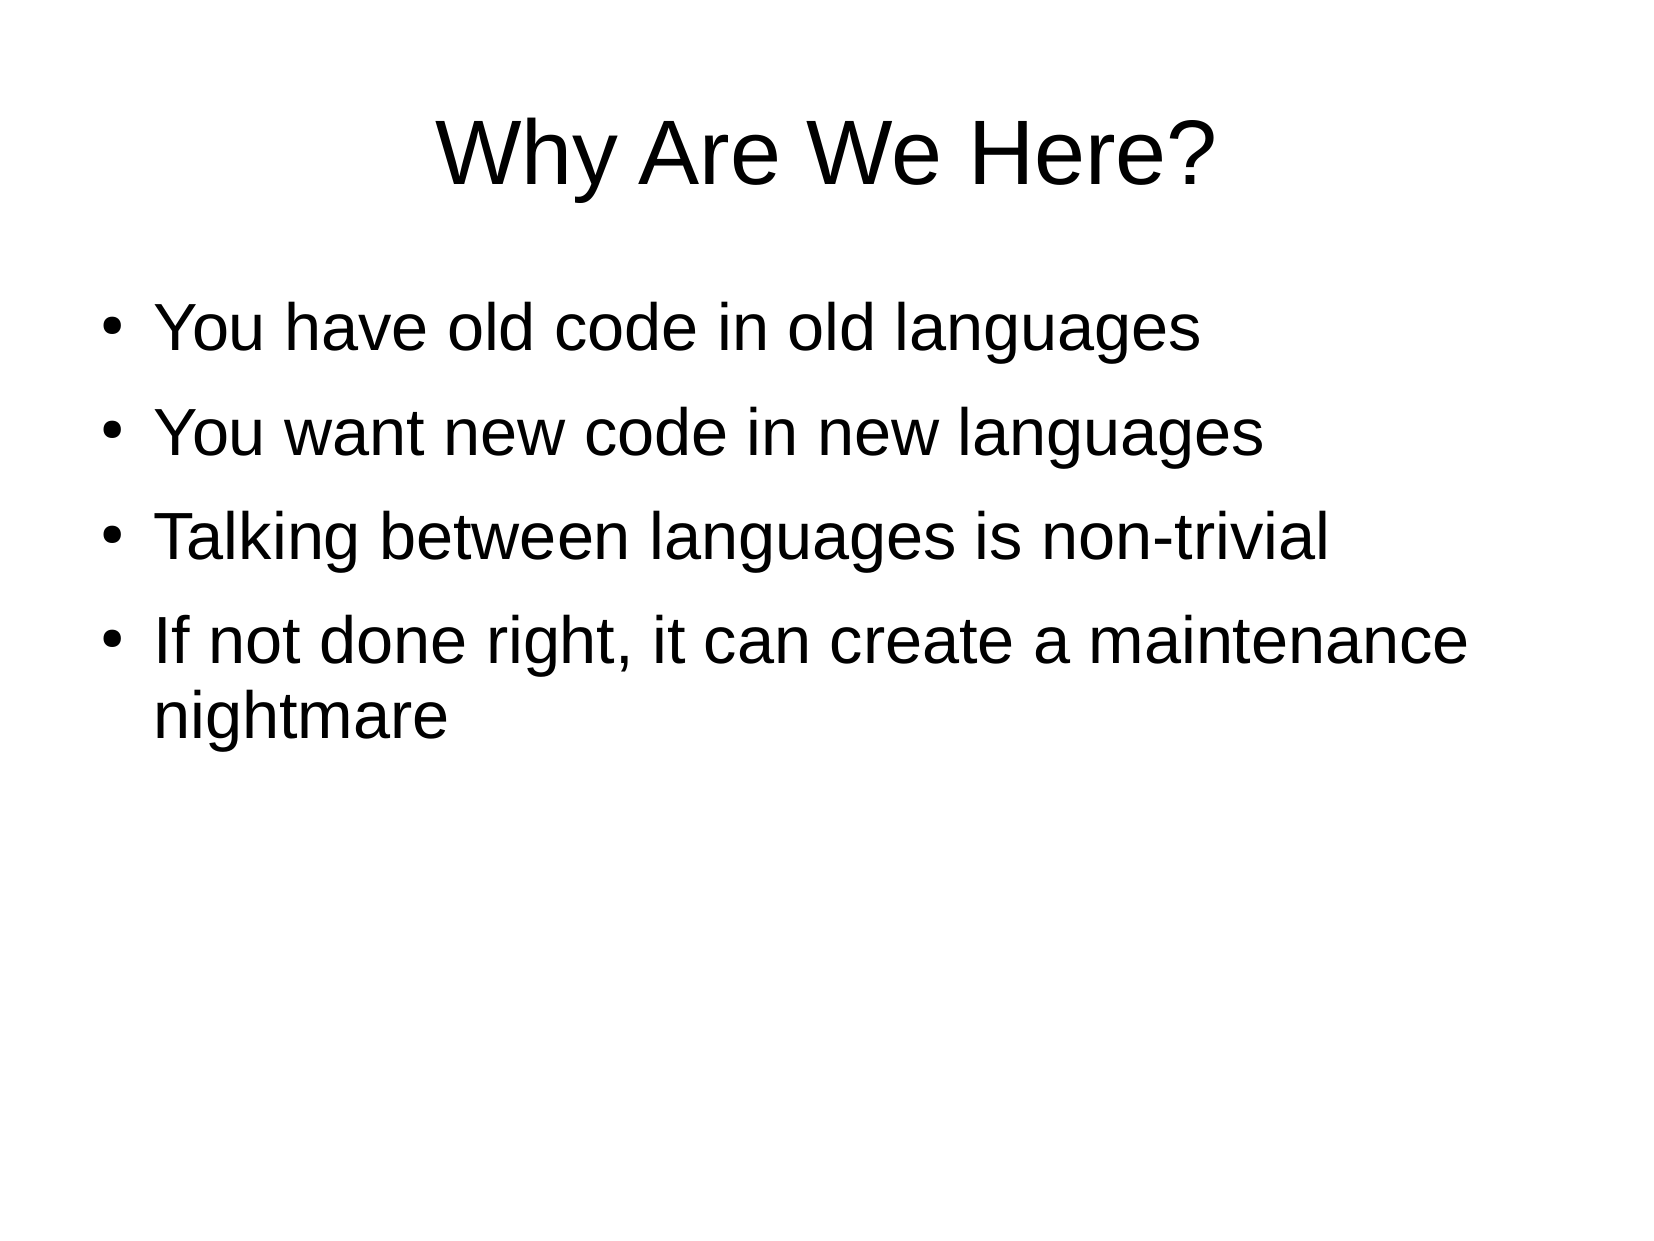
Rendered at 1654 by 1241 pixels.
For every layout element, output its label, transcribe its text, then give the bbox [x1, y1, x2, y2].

title Why Are We Here? [82, 49, 1571, 257]
list You have old code in old languages You want new code in new languages Talking between languages is non-trivial If not done right, it can create a maintenance nightmare [82, 290, 1571, 1010]
